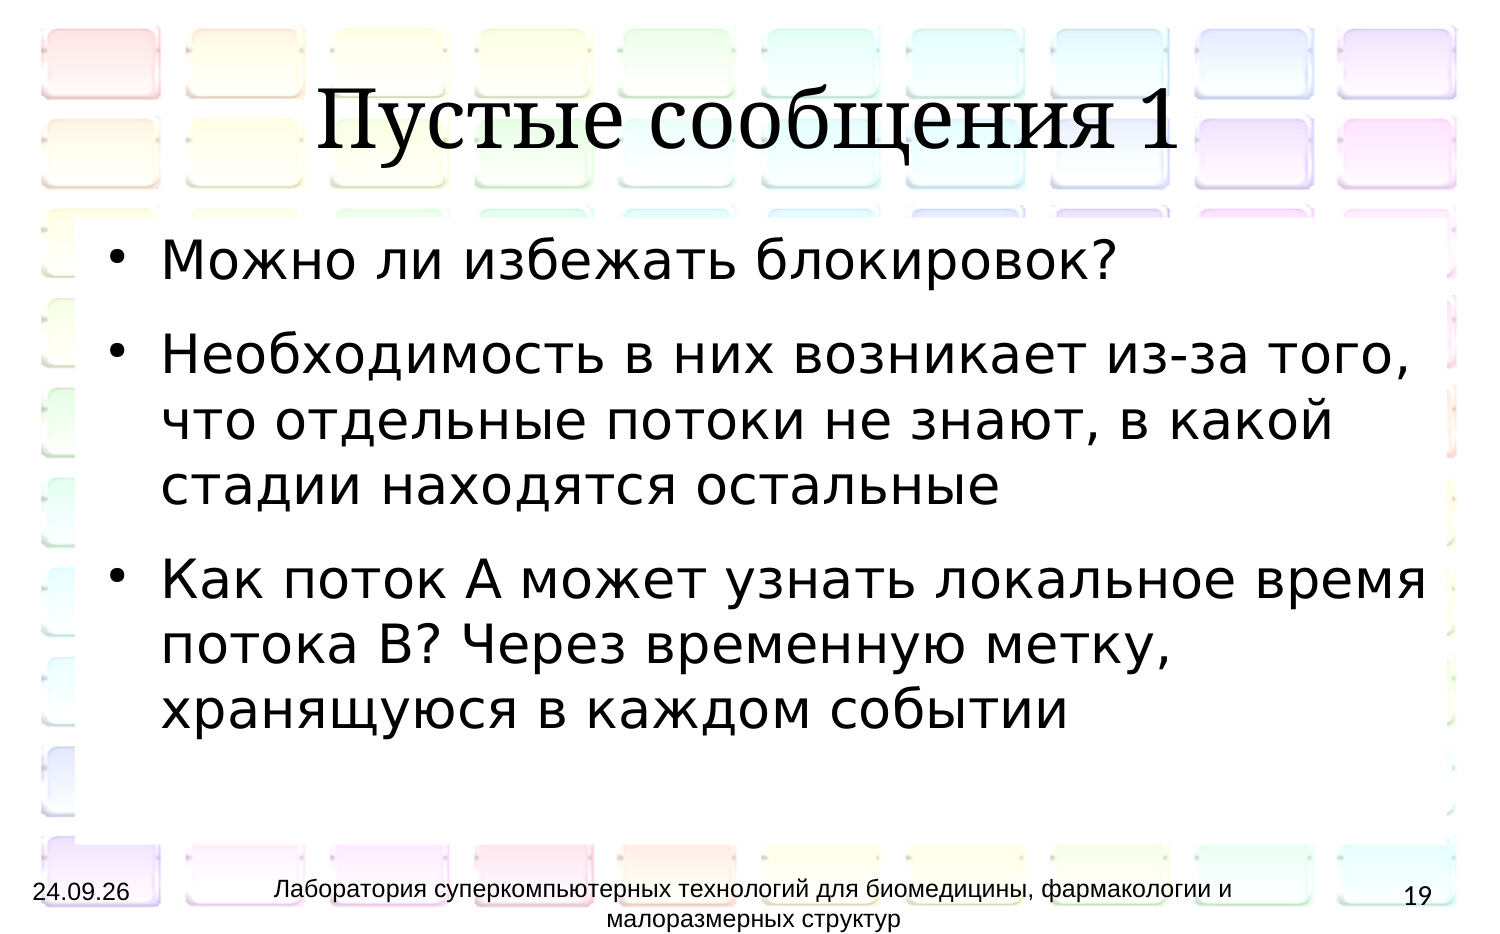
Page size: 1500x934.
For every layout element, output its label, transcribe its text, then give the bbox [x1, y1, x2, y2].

text_box 14.04.14 [17, 868, 184, 918]
picture [0, 0, 1500, 934]
title Пустые сообщения 1 [75, 37, 1426, 193]
list Можно ли избежать блокировок? Необходимость в них возникает из-за того, что отдельные потоки не знают, в какой стадии находятся остальные Как поток A может узнать локальное время потока B? Через временную метку, хранящуюся в каждом событии [75, 217, 1447, 845]
text_box Лаборатория суперкомпьютерных технологий для биомедицины, фармакологии и малоразмерных структур [171, 864, 1338, 915]
text_box <номер> [1387, 868, 1473, 918]
